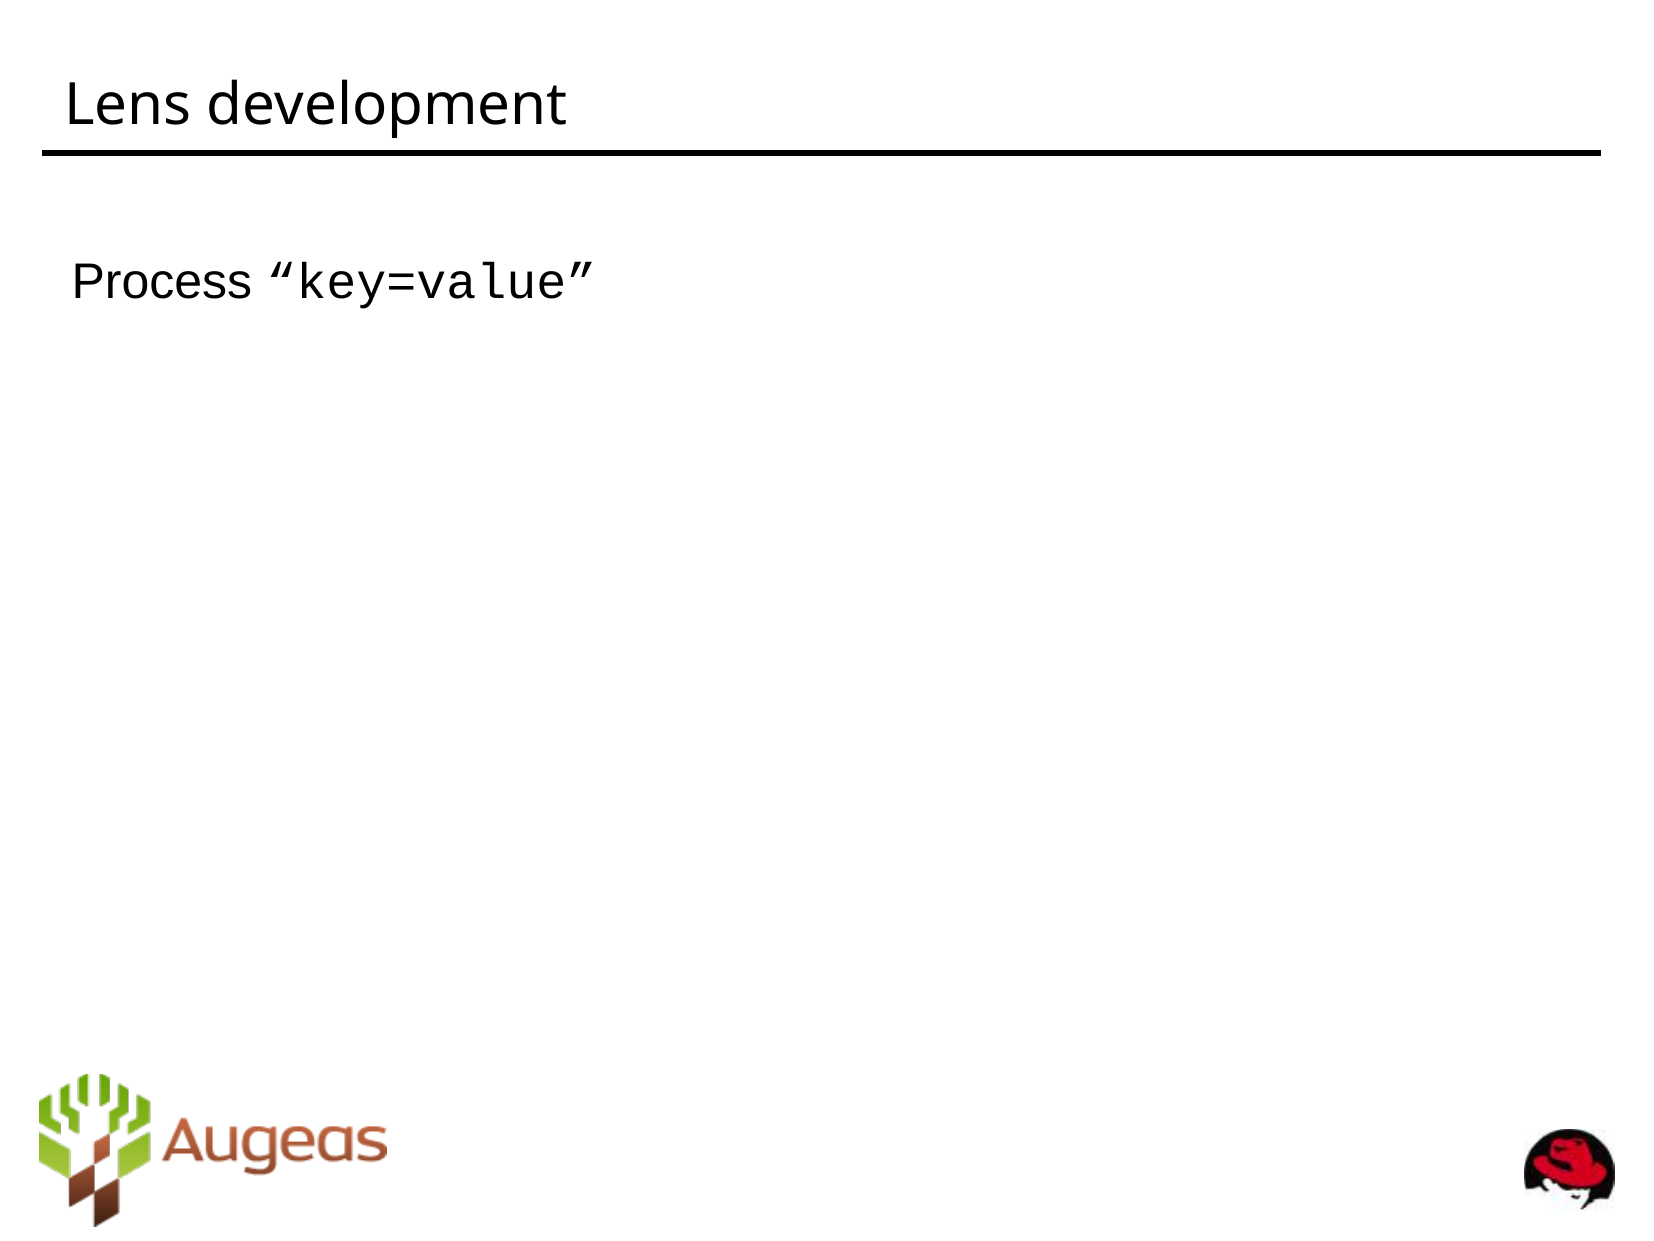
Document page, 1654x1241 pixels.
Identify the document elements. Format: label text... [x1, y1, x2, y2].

picture [1524, 1129, 1615, 1220]
title Lens development [64, 42, 1496, 161]
list Process “key=value” [71, 180, 1495, 1089]
picture [39, 1074, 387, 1227]
